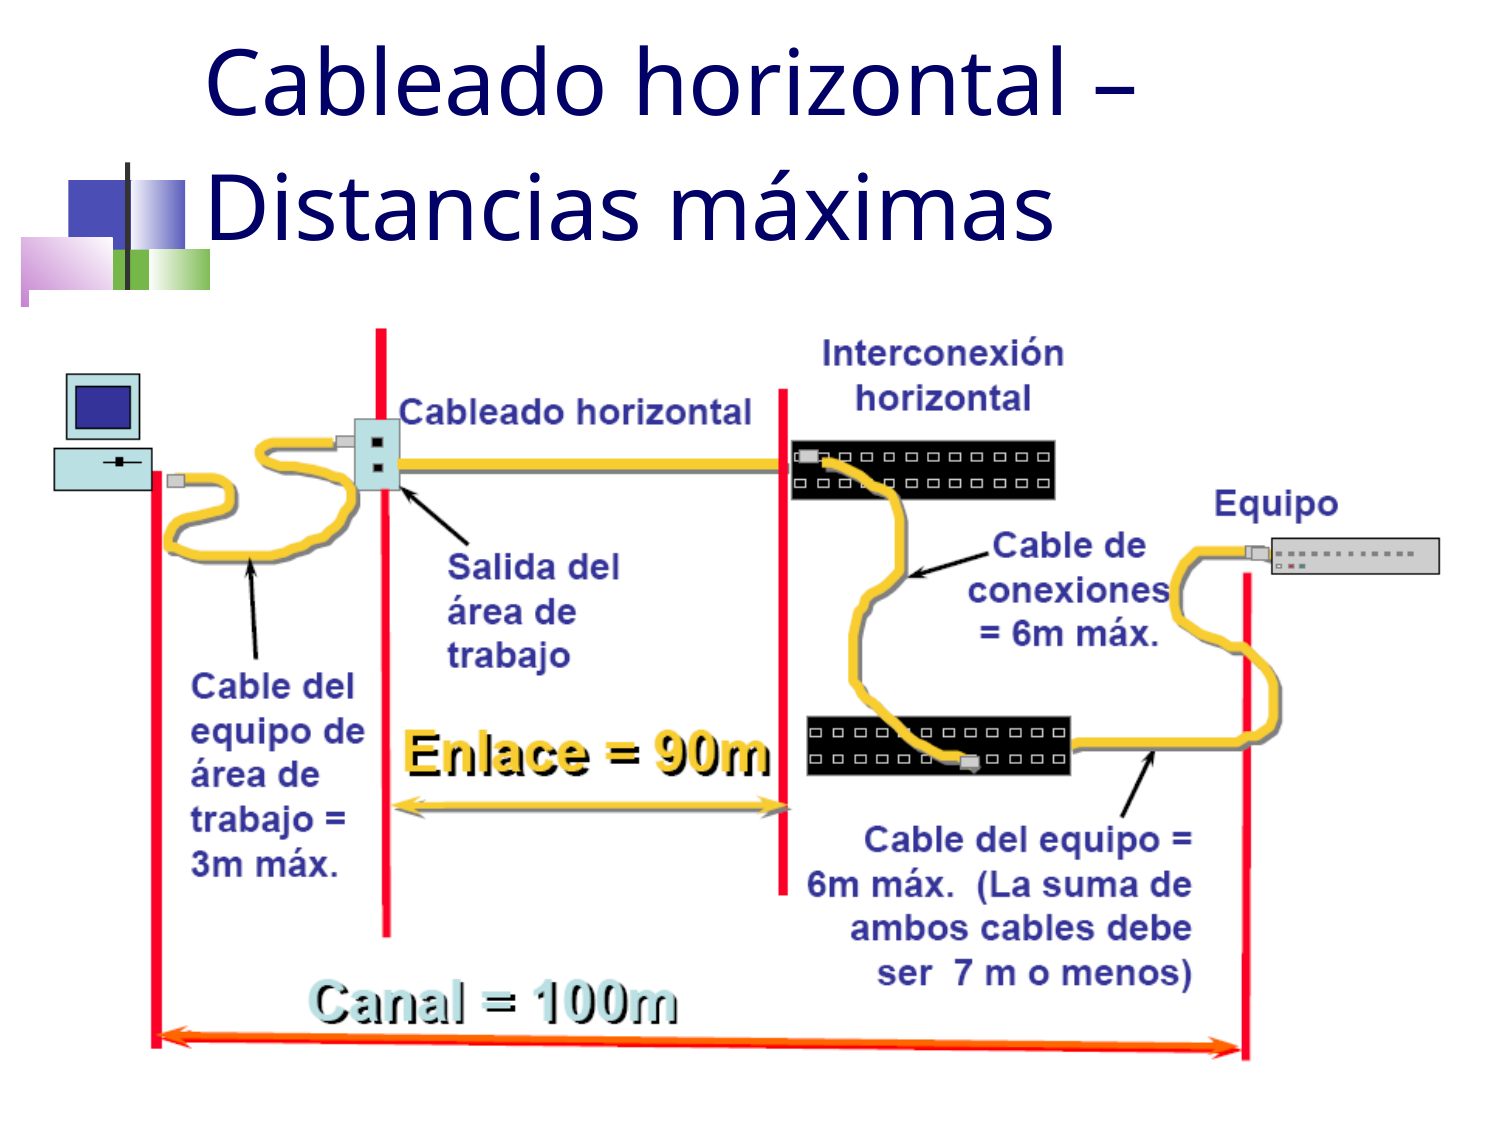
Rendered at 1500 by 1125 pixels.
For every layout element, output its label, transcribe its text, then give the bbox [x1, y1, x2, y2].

picture [29, 290, 1479, 1080]
title Cableado horizontal – Distancias máximas [188, 35, 1468, 276]
